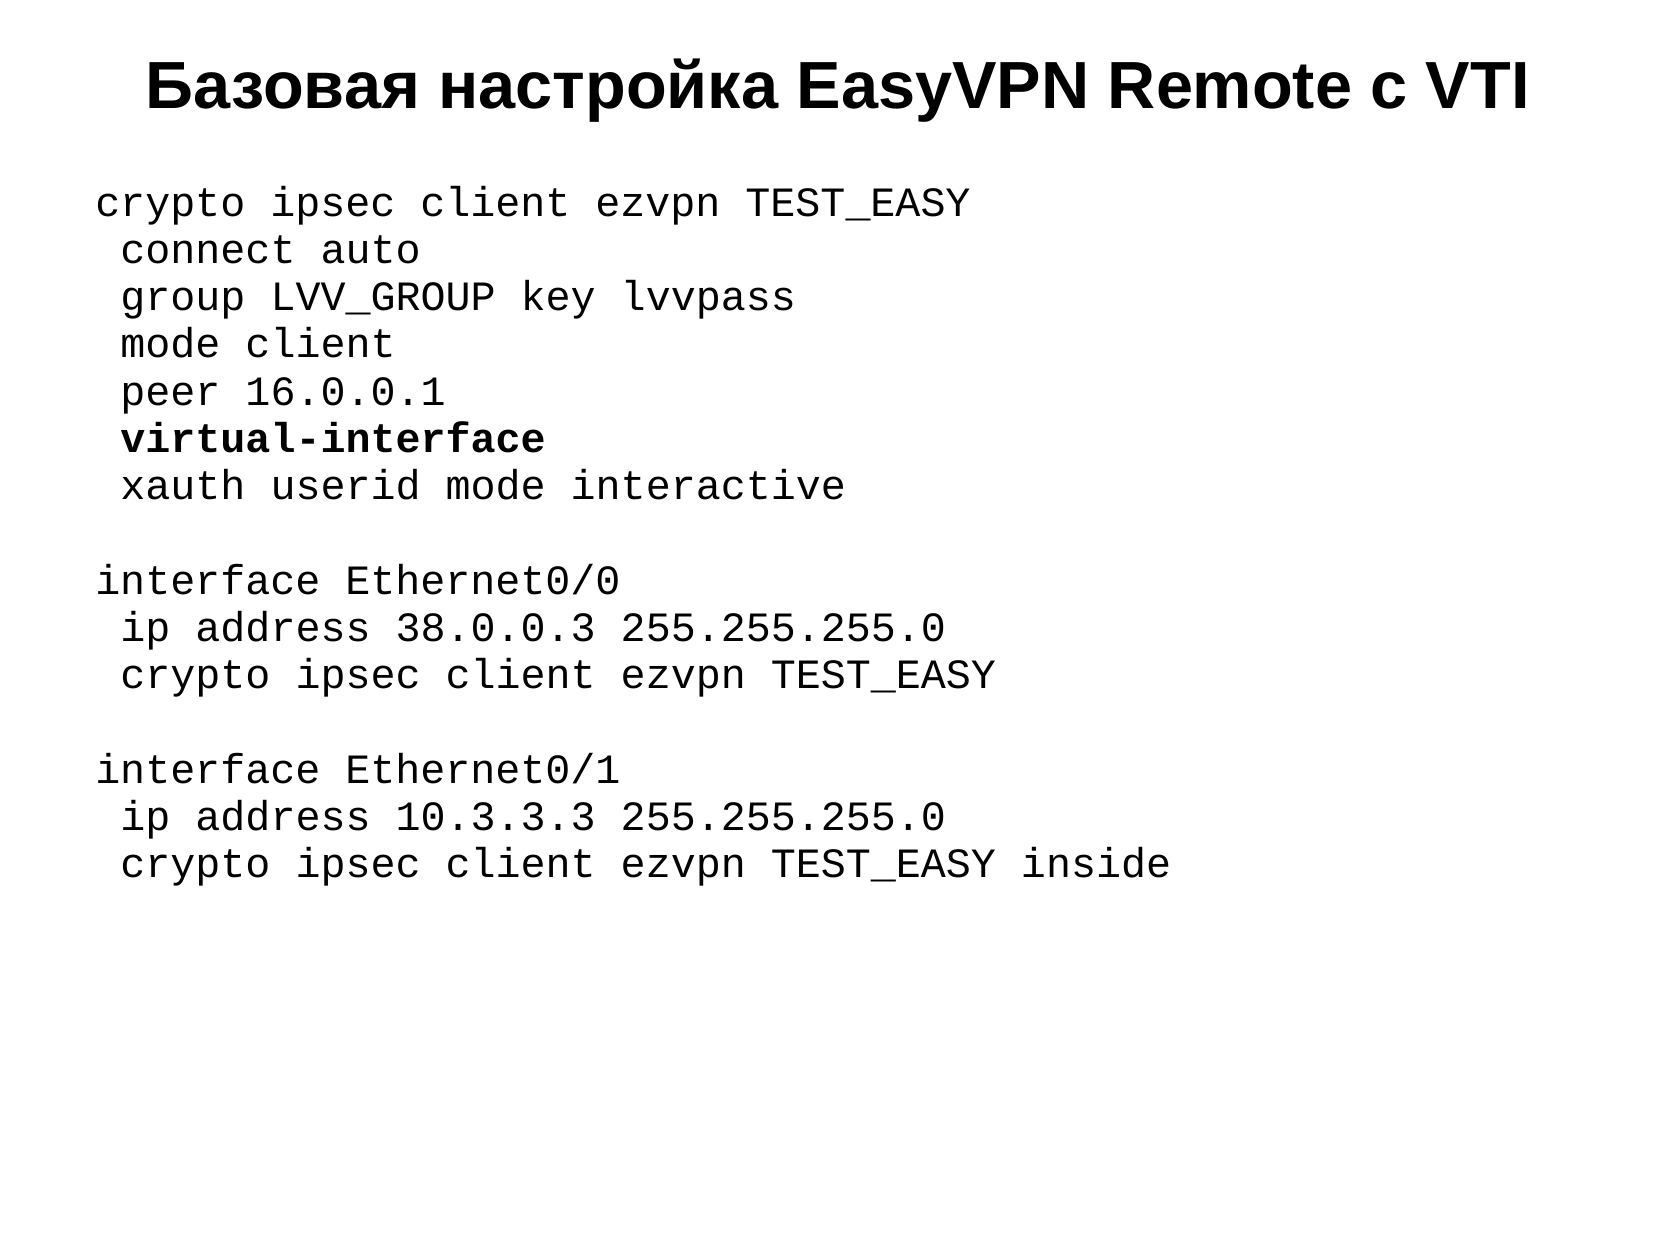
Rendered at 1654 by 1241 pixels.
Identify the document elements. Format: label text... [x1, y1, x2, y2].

text_box Базовая настройка EasyVPN Remote с VTI [64, 37, 1613, 130]
list crypto ipsec client ezvpn TEST_EASY connect auto group LVV_GROUP key lvvpass mode client peer 16.0.0.1 virtual-interface xauth userid mode interactive interface Ethernet0/0 ip address 38.0.0.3 255.255.255.0 crypto ipsec client ezvpn TEST_EASY interface Ethernet0/1 ip address 10.3.3.3 255.255.255.0 crypto ipsec client ezvpn TEST_EASY inside [95, 181, 1538, 1213]
